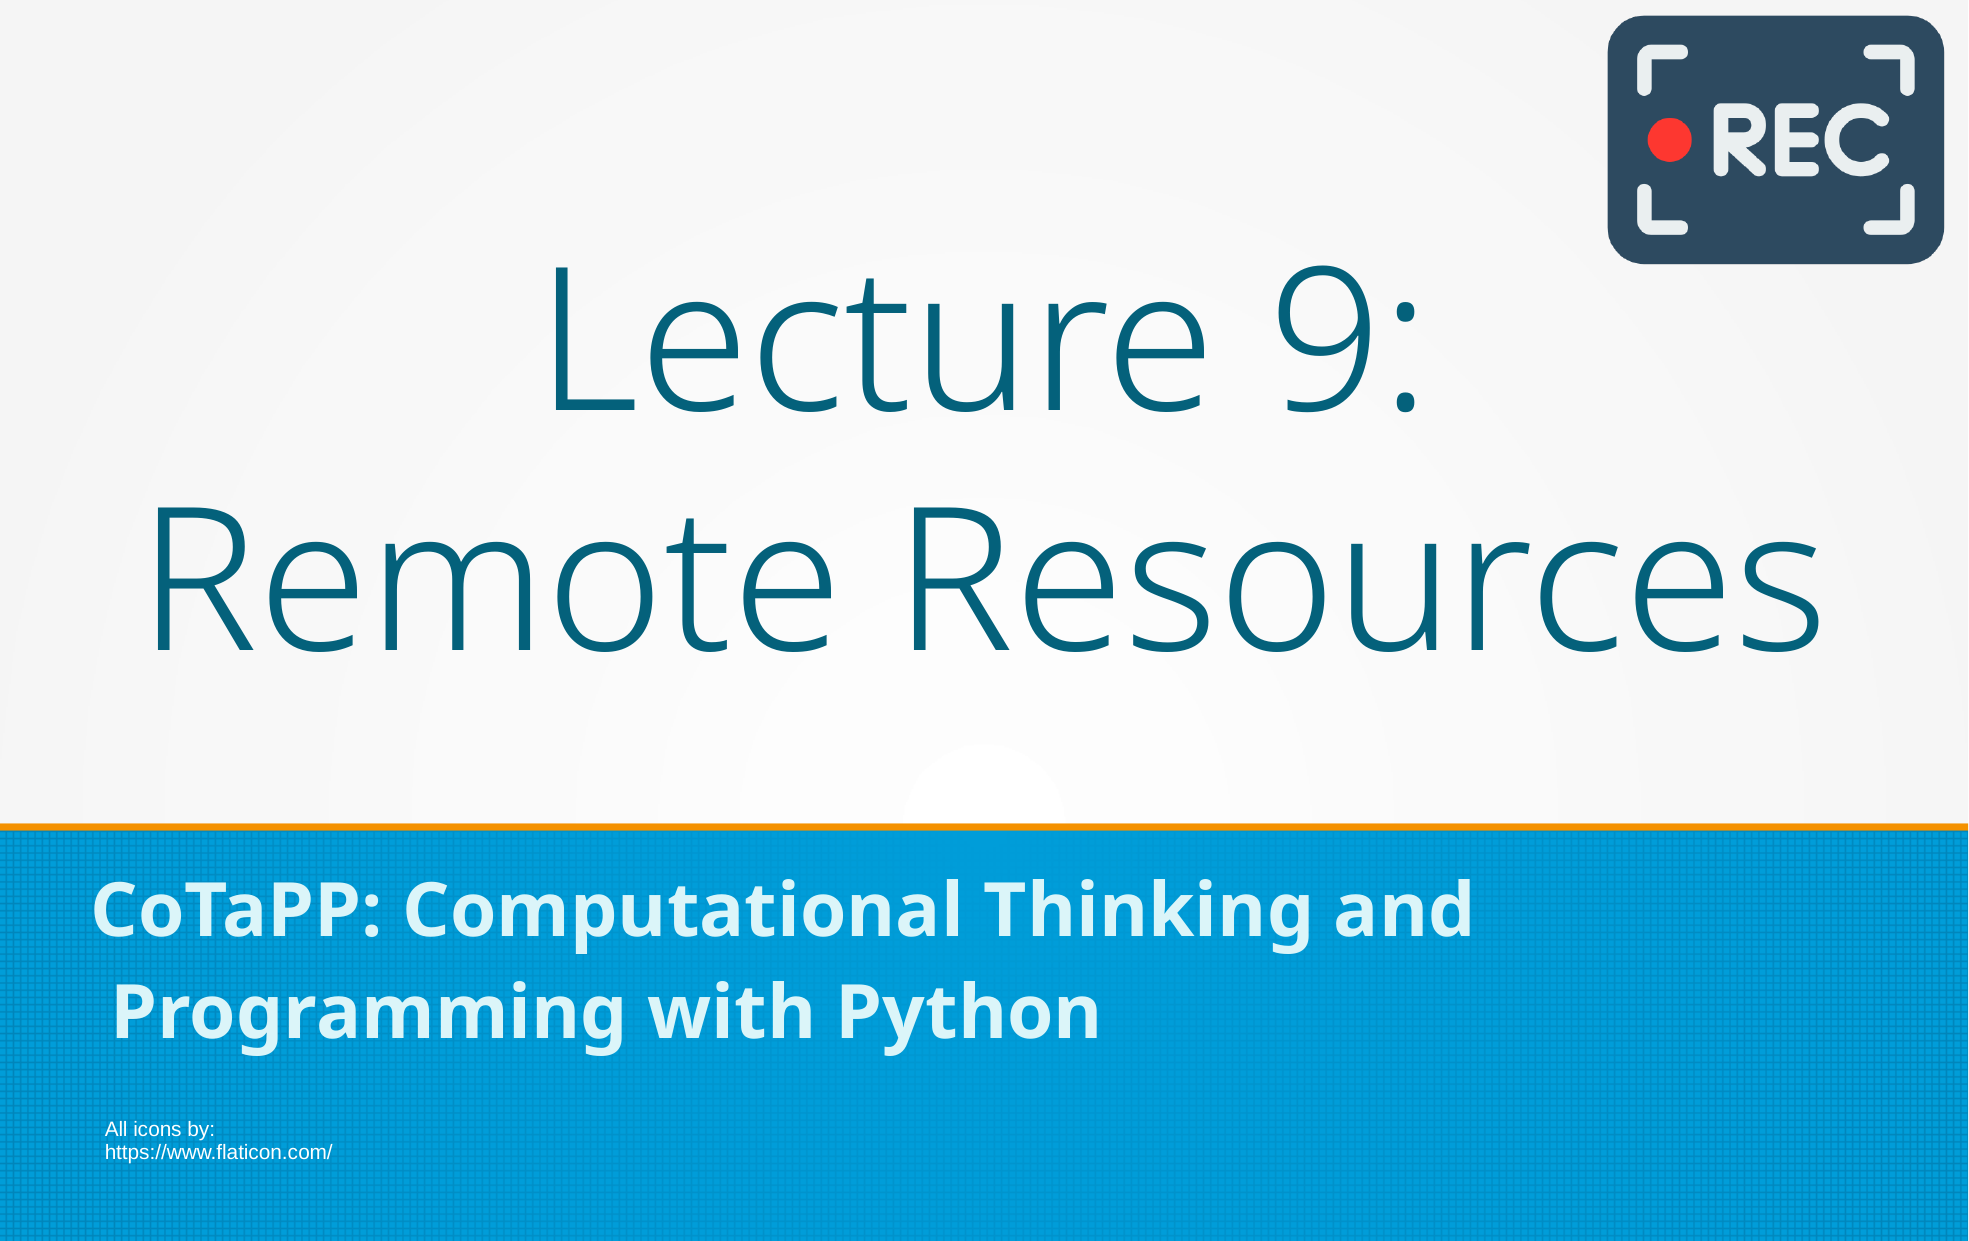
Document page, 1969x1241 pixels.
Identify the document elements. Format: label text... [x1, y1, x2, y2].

title Lecture 9: Remote Resources [98, 49, 1870, 691]
subtitle CoTaPP: Computational Thinking and Programming with Python [90, 855, 1654, 1063]
picture [0, 0, 1969, 830]
text_box All icons by: https://www.flaticon.com/ [90, 1110, 348, 1172]
